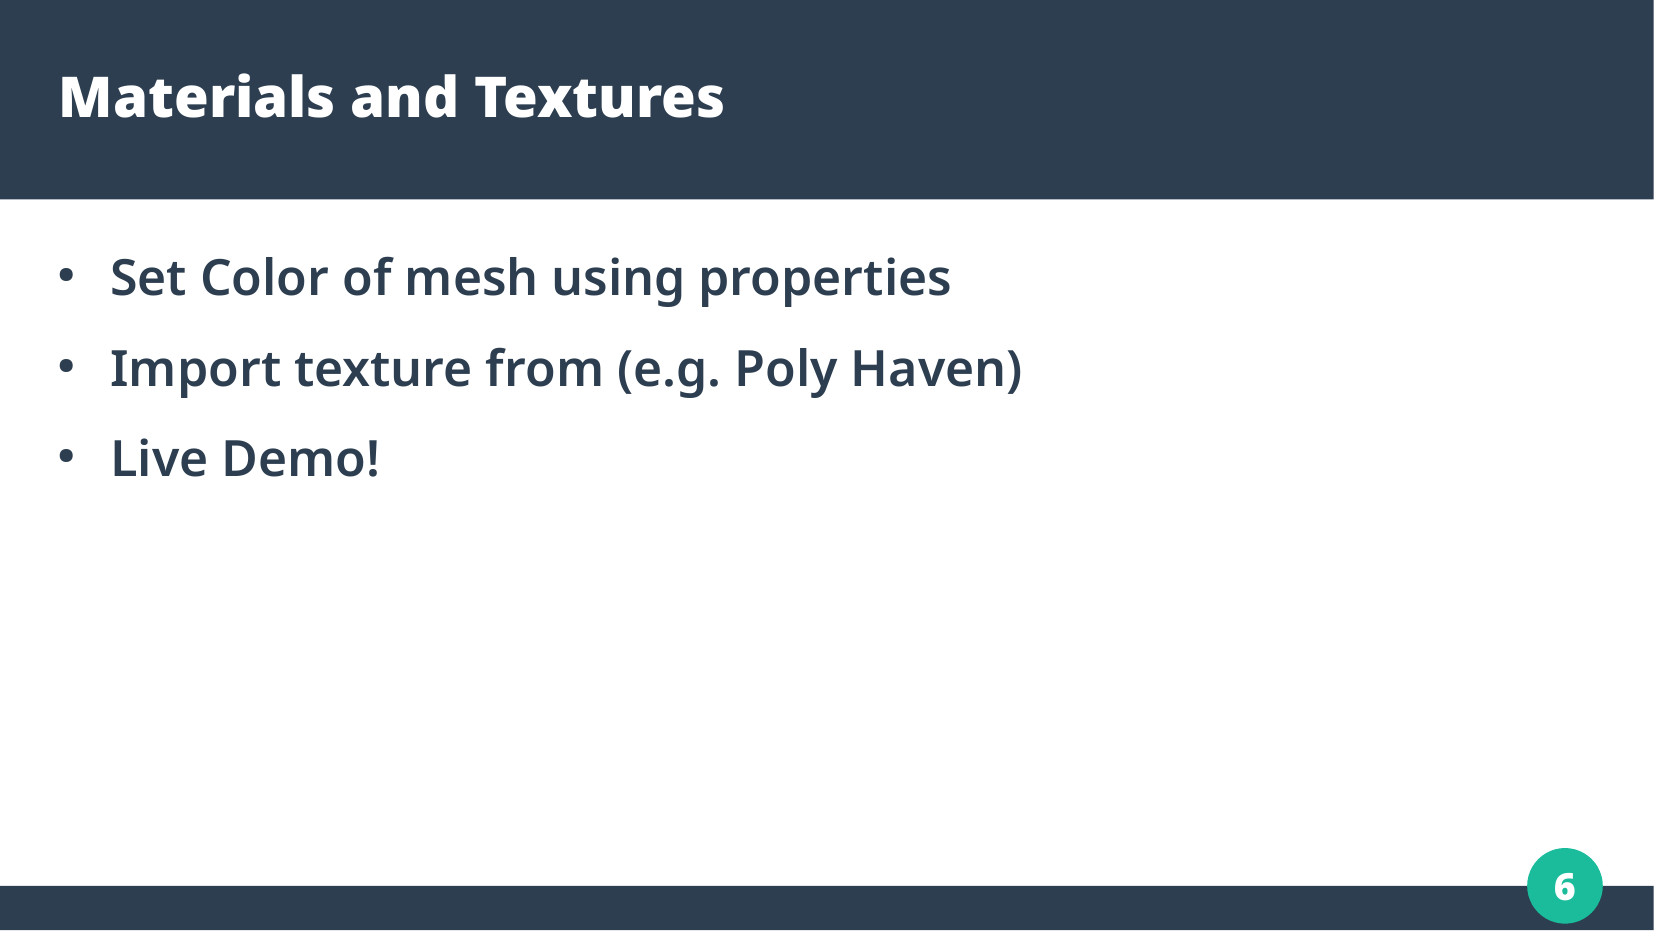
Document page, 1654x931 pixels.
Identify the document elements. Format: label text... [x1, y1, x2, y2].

title Materials and Textures [59, 37, 1595, 156]
list Set Color of mesh using properties Import texture from (e.g. Poly Haven) Live Demo! [39, 242, 1576, 863]
